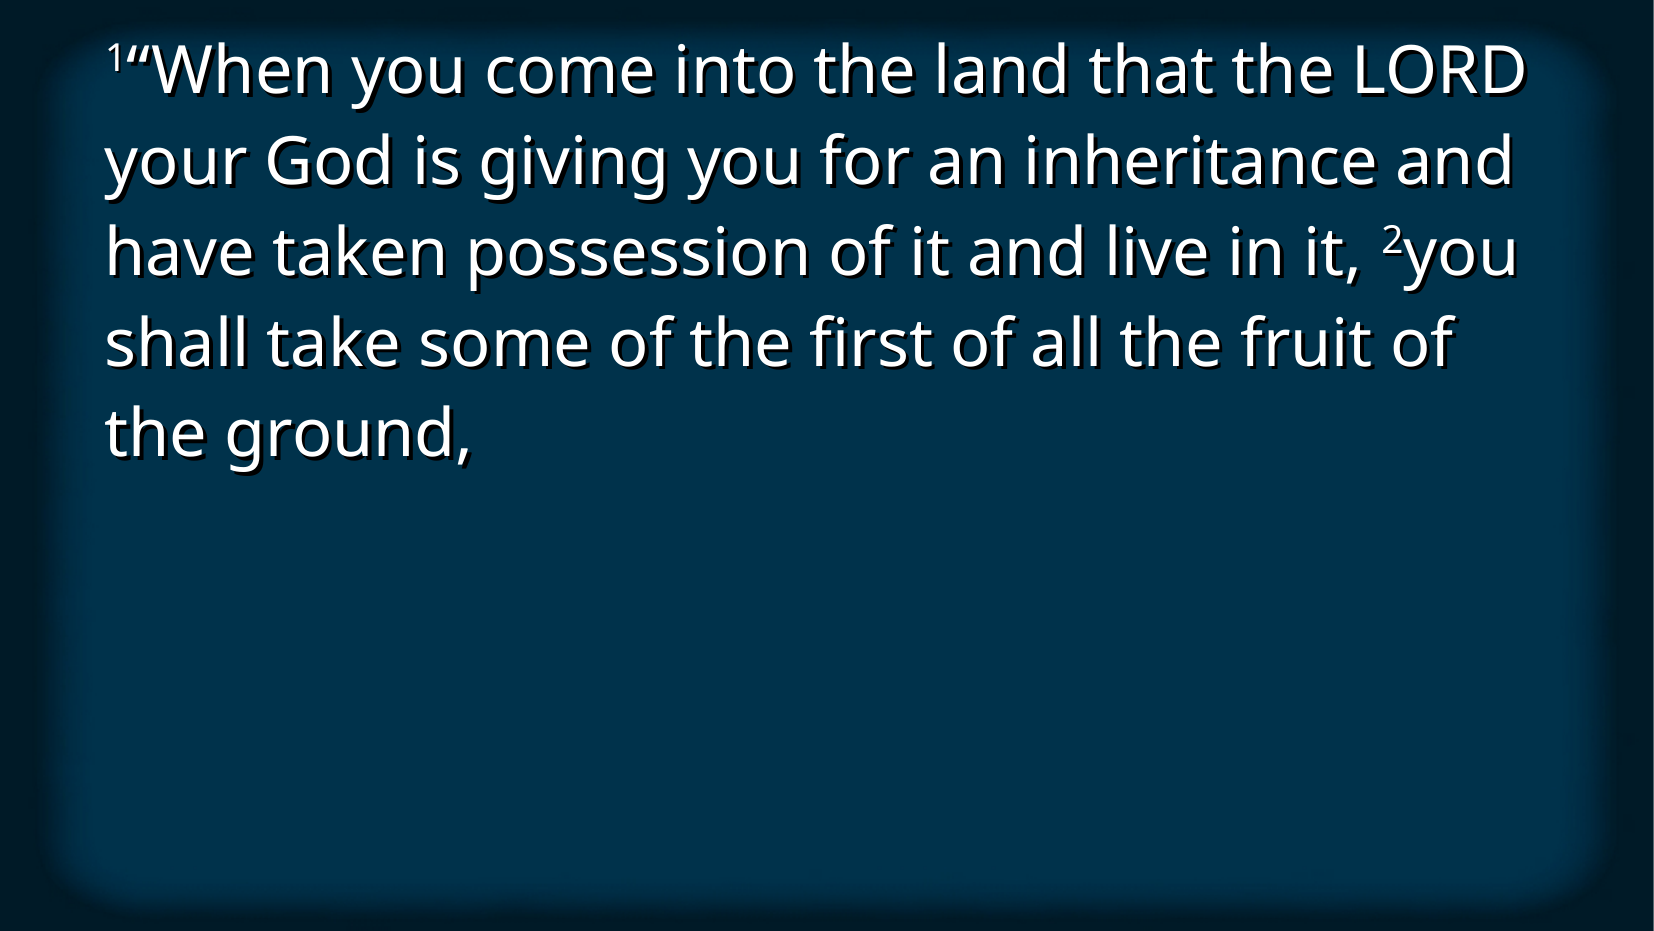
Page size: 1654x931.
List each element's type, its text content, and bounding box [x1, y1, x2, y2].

picture [0, 0, 1654, 931]
text_box 1“When you come into the land that the LORD your God is giving you for an inheritance and have taken possession of it and live in it, 2you shall take some of the first of all the fruit of the ground, [90, 15, 1576, 474]
